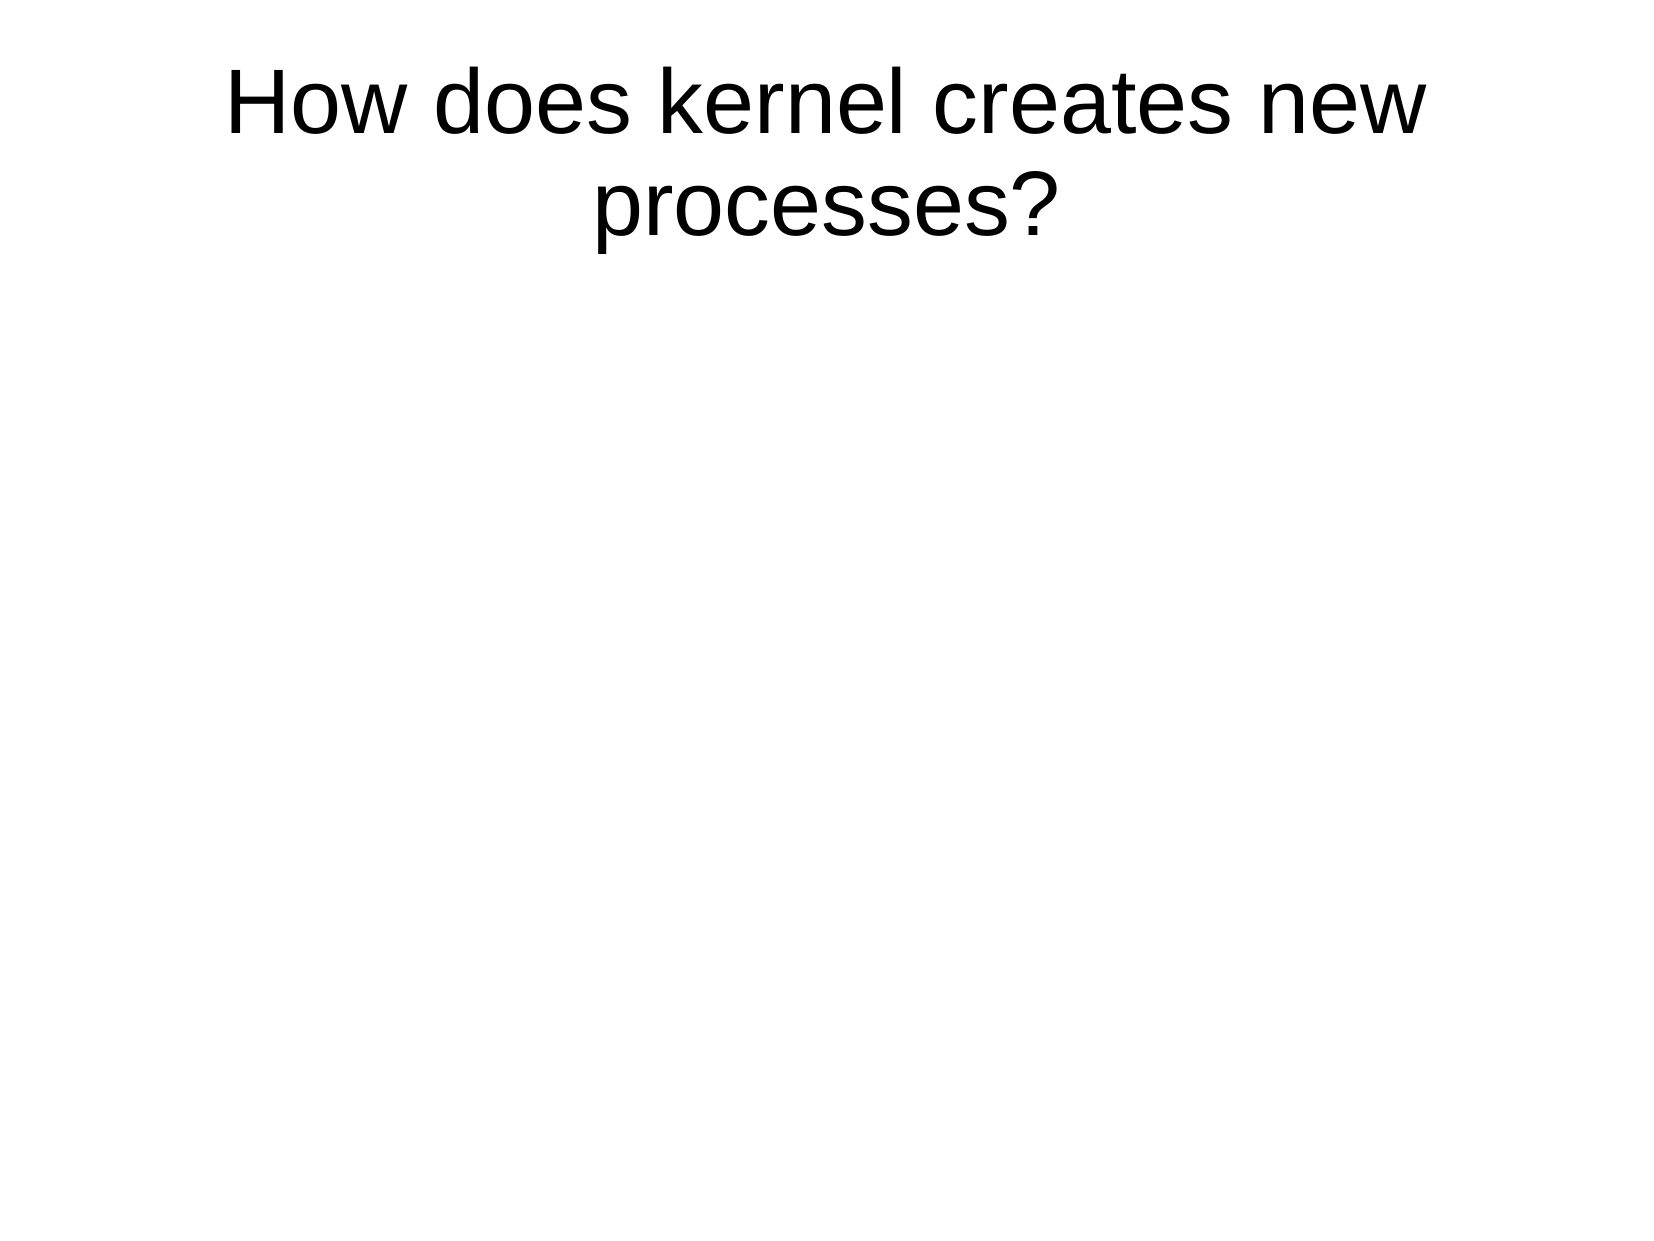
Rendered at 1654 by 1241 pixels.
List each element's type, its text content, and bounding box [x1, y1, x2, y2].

title How does kernel creates new processes? [82, 49, 1571, 257]
